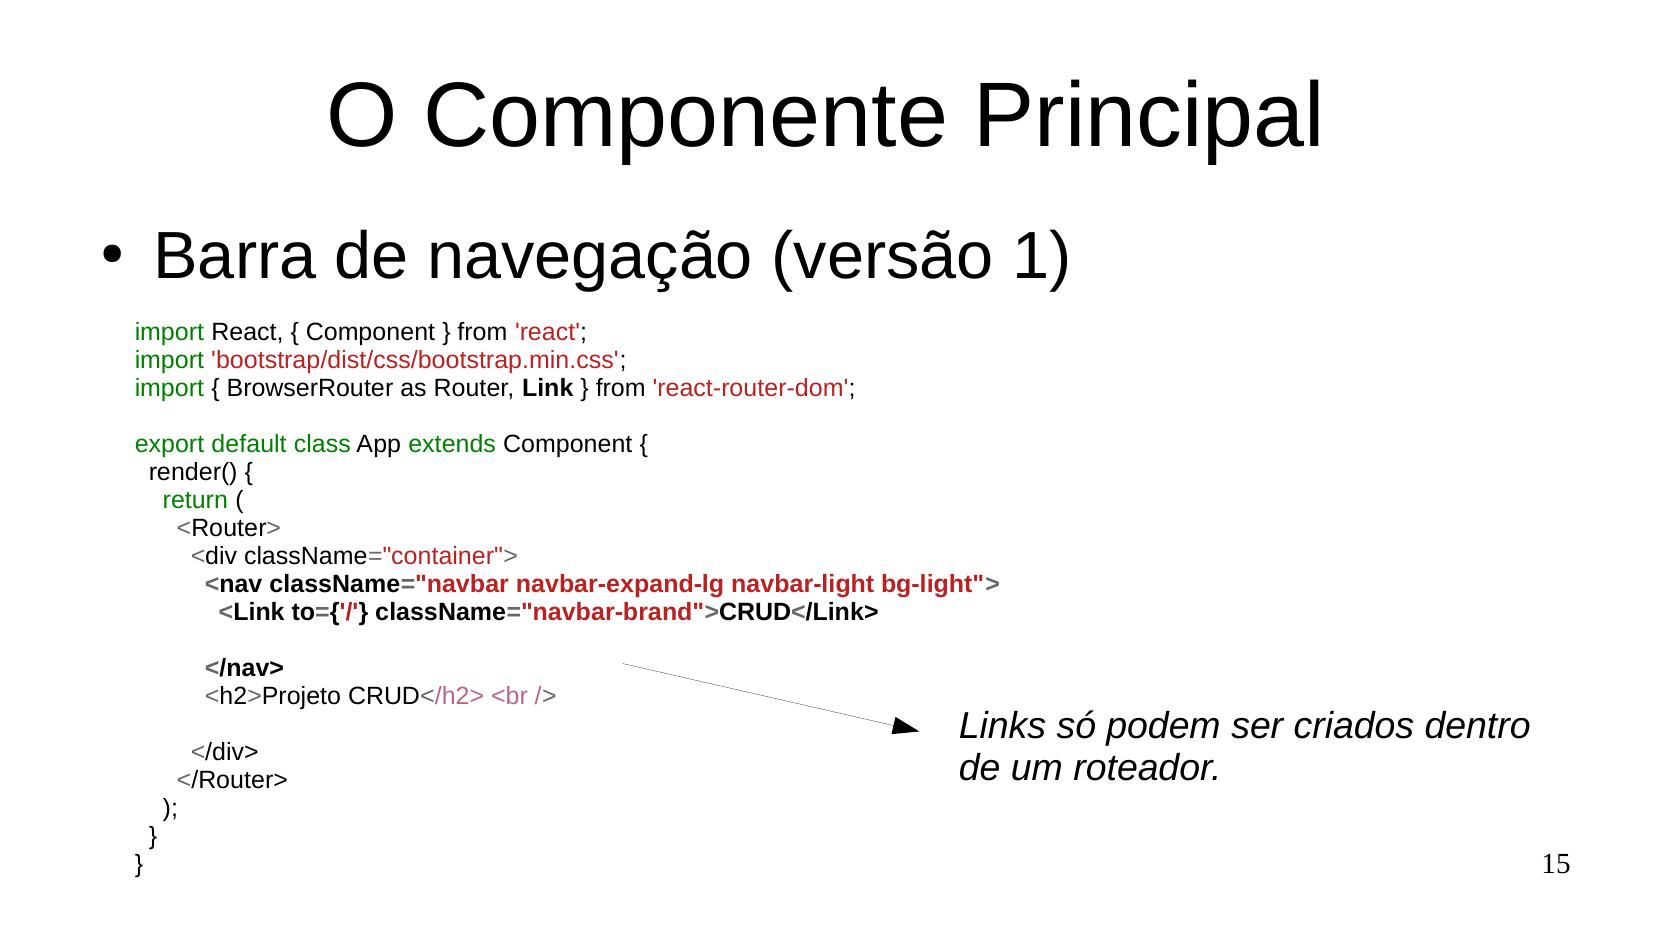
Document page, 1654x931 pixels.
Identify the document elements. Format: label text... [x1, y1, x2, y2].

list Barra de navegação (versão 1) [82, 217, 1571, 758]
text_box Links só podem ser criados dentro de um roteador. [944, 697, 1546, 797]
title O Componente Principal [82, 37, 1571, 193]
text_box import React, { Component } from 'react'; import 'bootstrap/dist/css/bootstrap.min.css'; import { BrowserRouter as Router, Link } from 'react-router-dom'; export default class App extends Component { render() { return ( <Router> <div className="container"> <nav className="navbar navbar-expand-lg navbar-light bg-light"> <Link to={'/'} className="navbar-brand">CRUD</Link> </nav> <h2>Projeto CRUD</h2> <br /> </div> </Router> ); } } [120, 310, 1479, 885]
